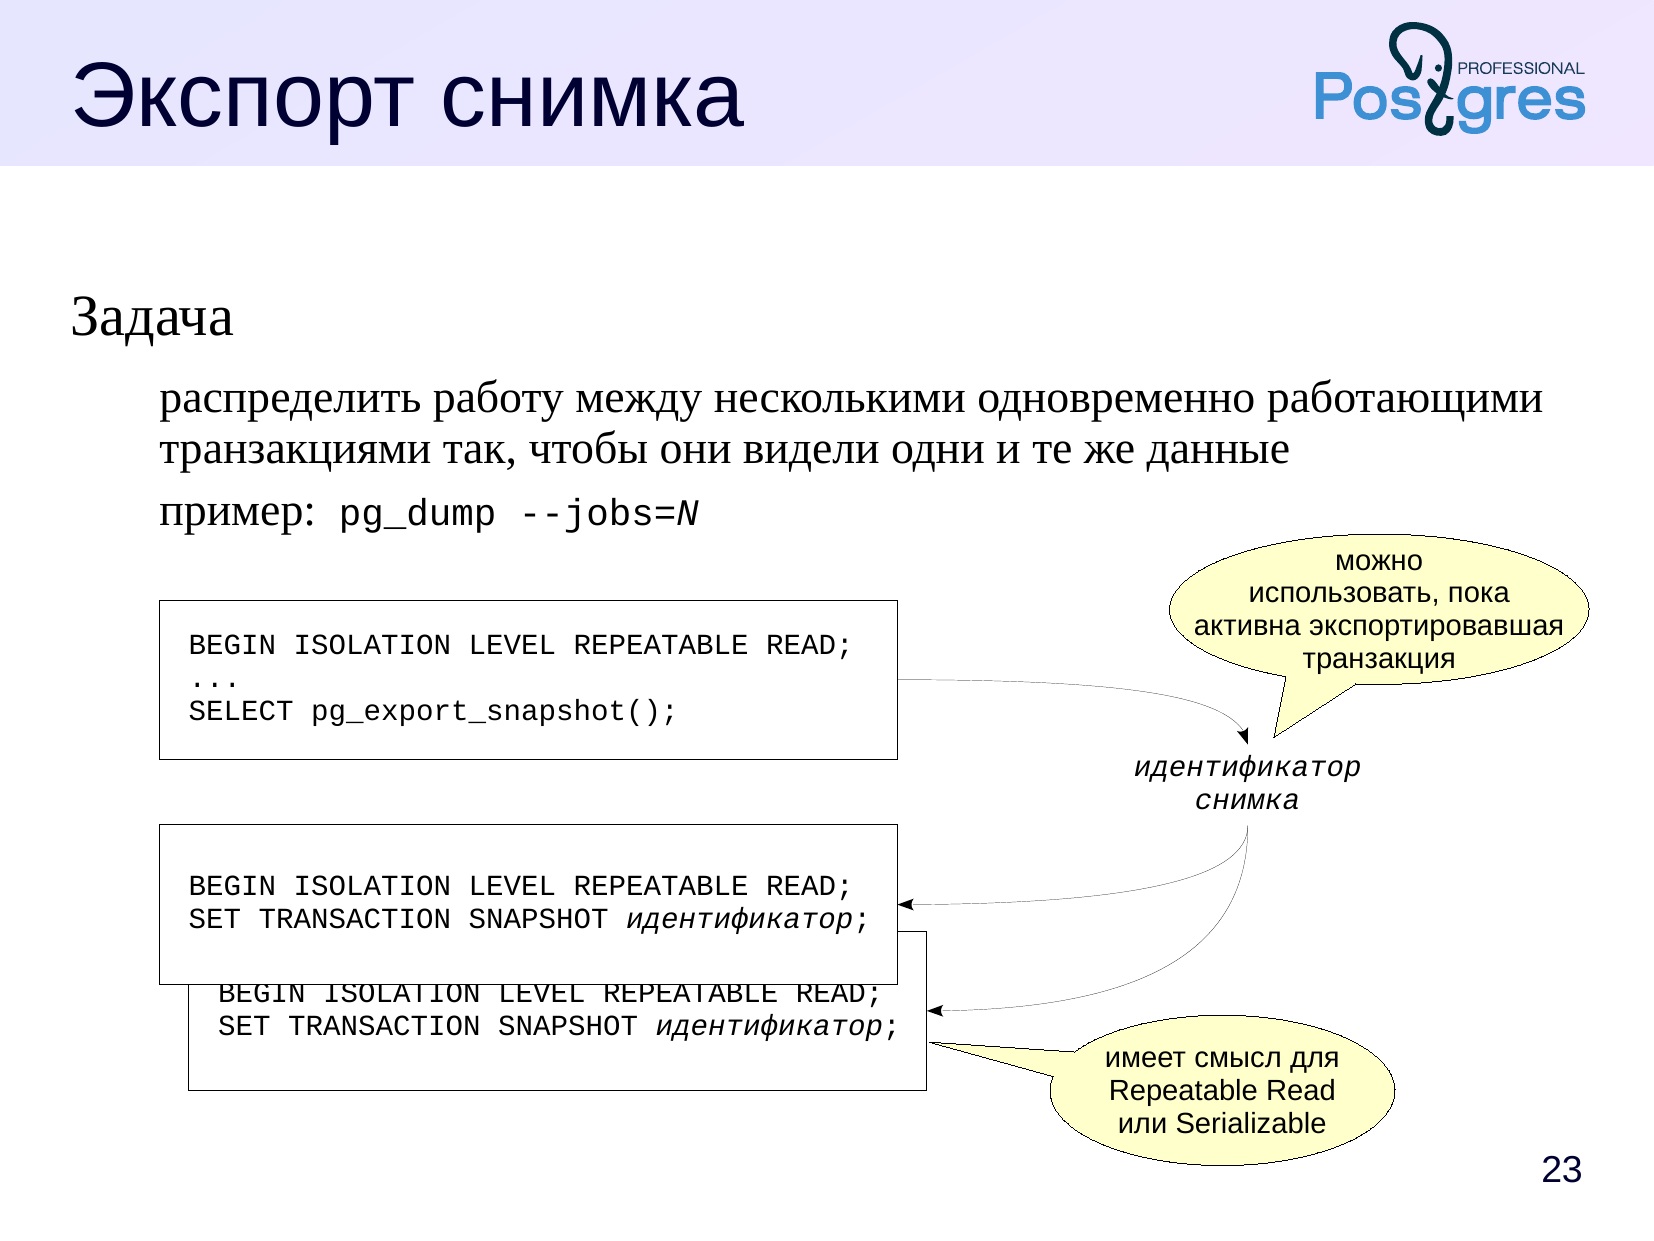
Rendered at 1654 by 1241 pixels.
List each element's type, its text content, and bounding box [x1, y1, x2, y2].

list Задача распределить работу между несколькими одновременно работающими транзакциями так, чтобы они видели одни и те же данные пример: pg_dump --jobs=N [70, 283, 1583, 1141]
text_box BEGIN ISOLATION LEVEL REPEATABLE READ; SET TRANSACTION SNAPSHOT идентификатор; [159, 824, 898, 985]
text_box BEGIN ISOLATION LEVEL REPEATABLE READ; ... SELECT pg_export_snapshot(); [159, 600, 898, 760]
text_box имеет смысл для Repeatable Read или Serializable [929, 1015, 1396, 1166]
text_box можно использовать, пока активна экспортировавшая транзакция [1169, 534, 1590, 738]
text_box идентификатор снимка [1119, 744, 1377, 826]
title Экспорт снимка [70, 43, 1241, 147]
